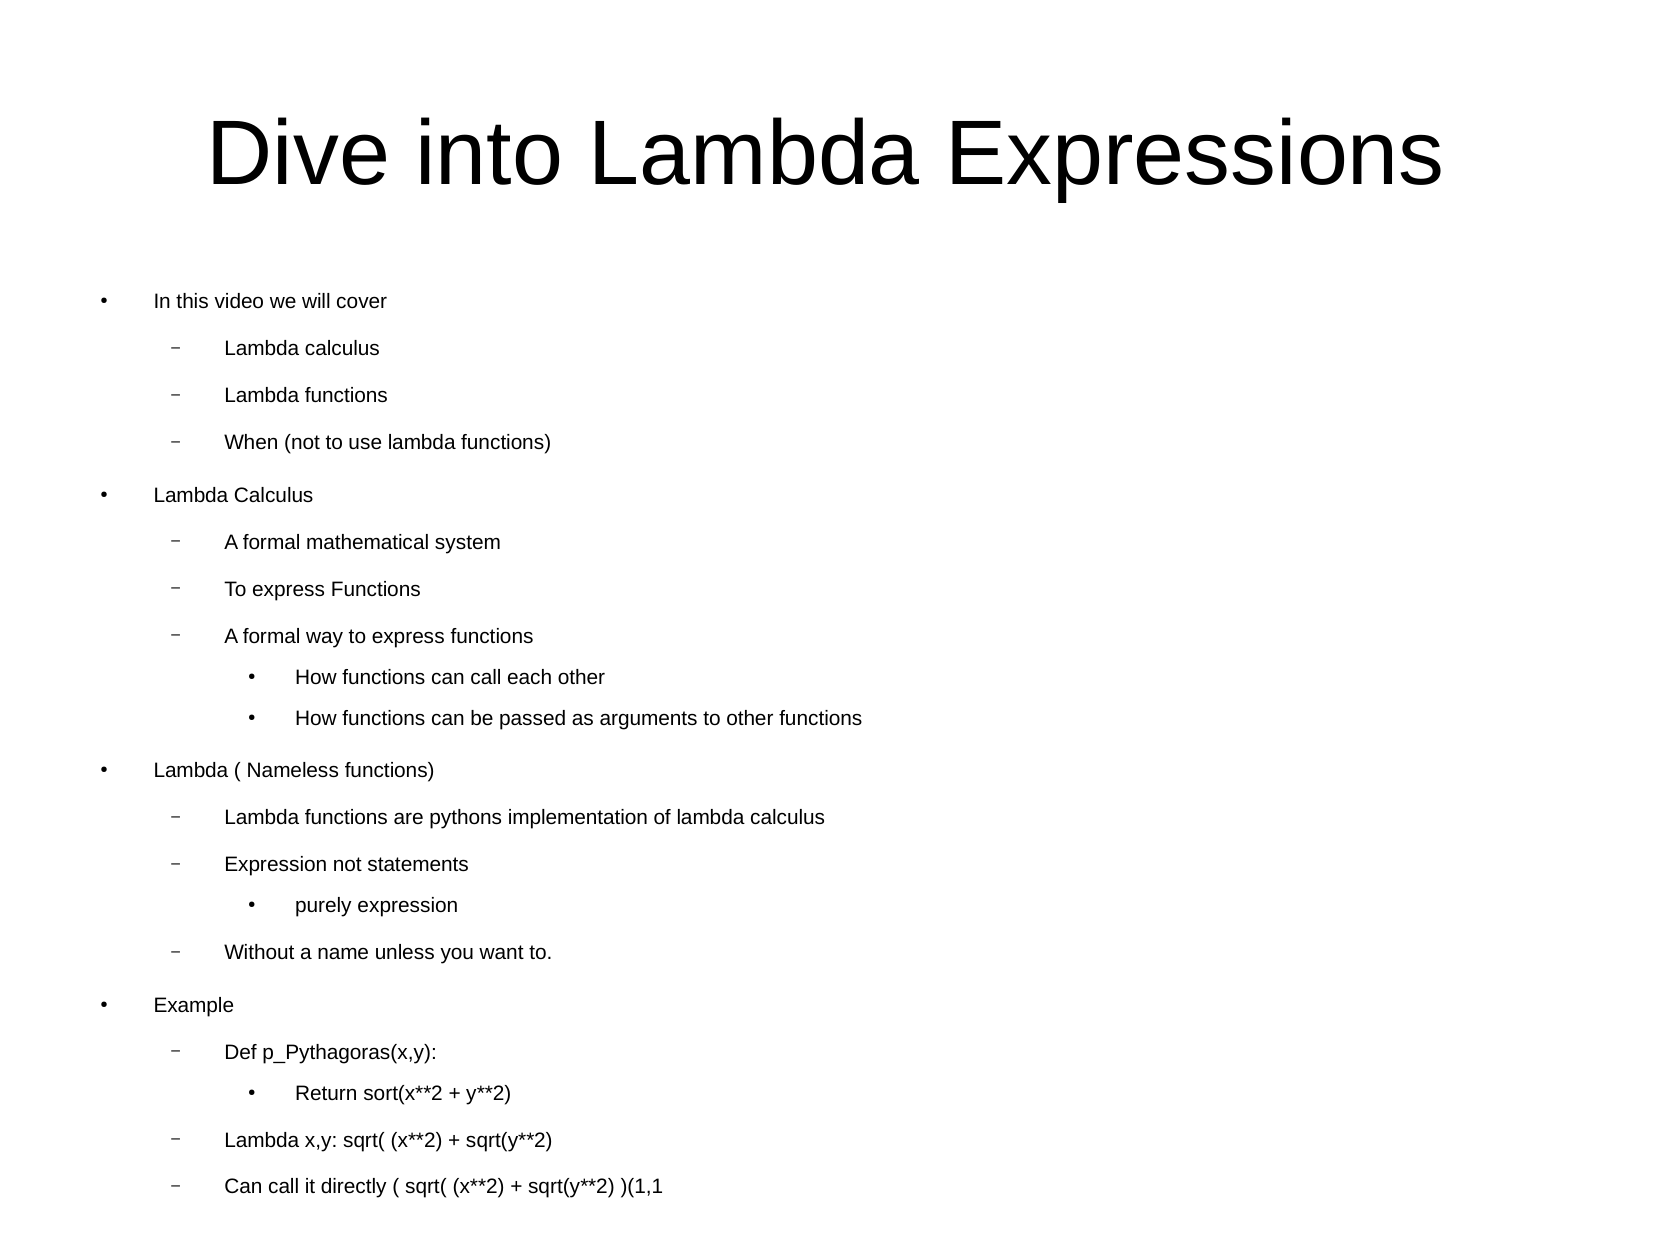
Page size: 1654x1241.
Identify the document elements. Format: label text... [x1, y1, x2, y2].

list In this video we will cover Lambda calculus Lambda functions When (not to use lambda functions) Lambda Calculus A formal mathematical system To express Functions A formal way to express functions How functions can call each other How functions can be passed as arguments to other functions Lambda ( Nameless functions) Lambda functions are pythons implementation of lambda calculus Expression not statements purely expression Without a name unless you want to. Example Def p_Pythagoras(x,y): Return sort(x**2 + y**2) Lambda x,y: sqrt( (x**2) + sqrt(y**2) Can call it directly ( sqrt( (x**2) + sqrt(y**2) )(1,1 [82, 290, 1571, 1229]
title Dive into Lambda Expressions [82, 49, 1571, 257]
